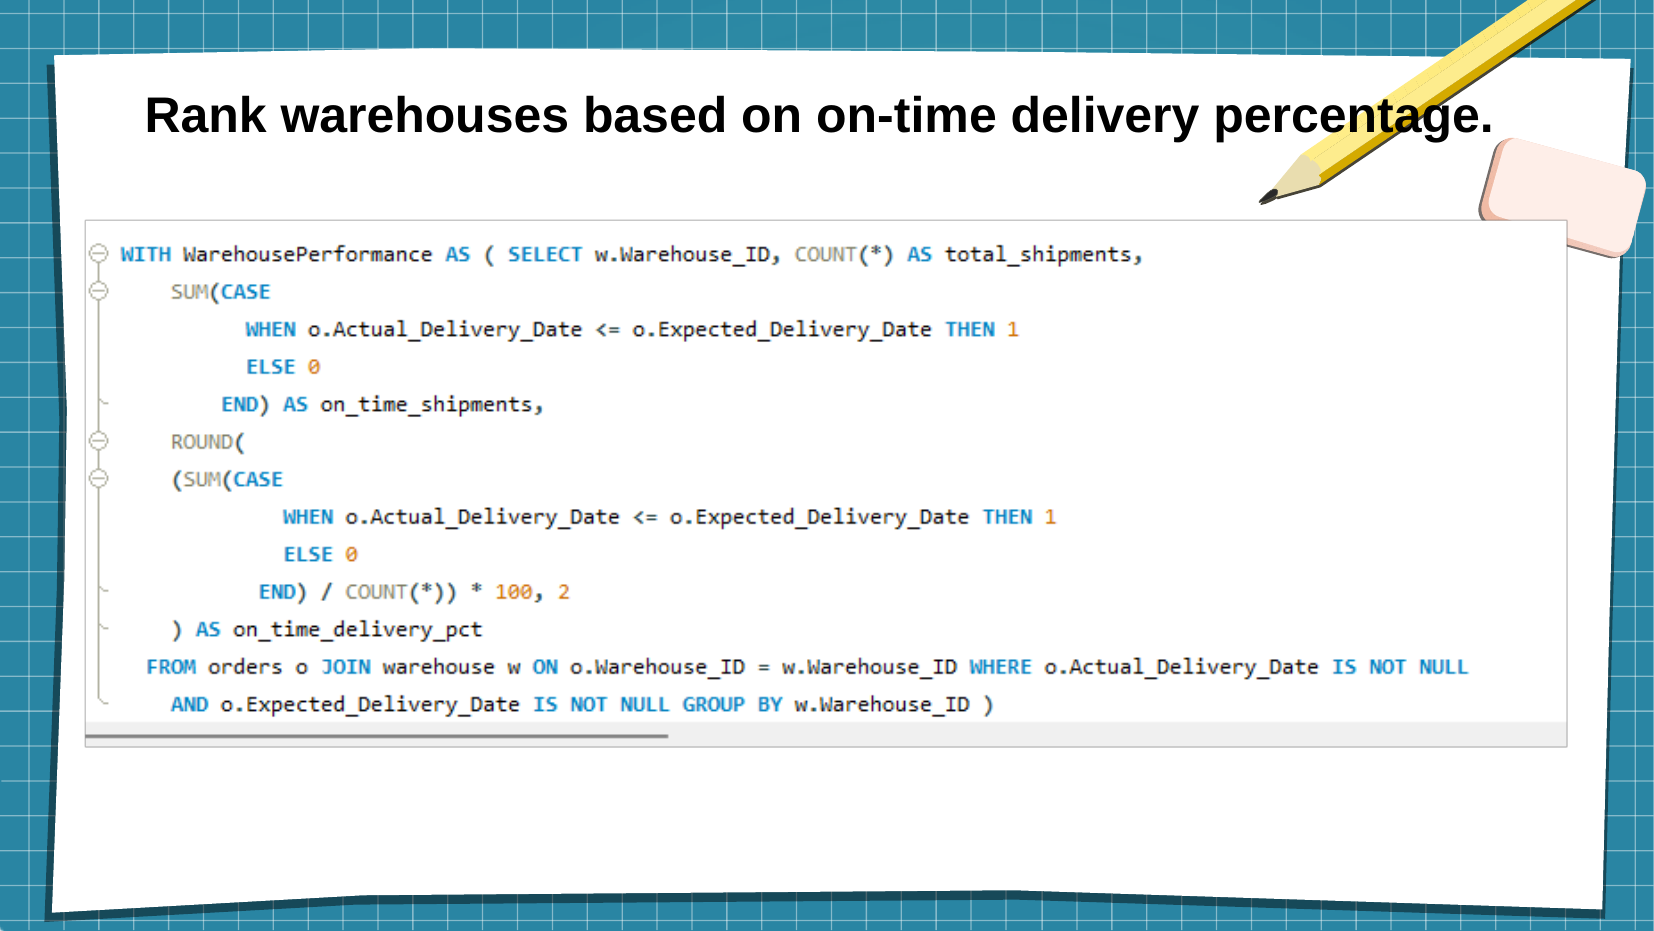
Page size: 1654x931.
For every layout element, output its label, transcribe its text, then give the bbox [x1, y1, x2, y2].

picture [82, 217, 1571, 751]
title Rank warehouses based on on-time delivery percentage. [82, 37, 1571, 193]
